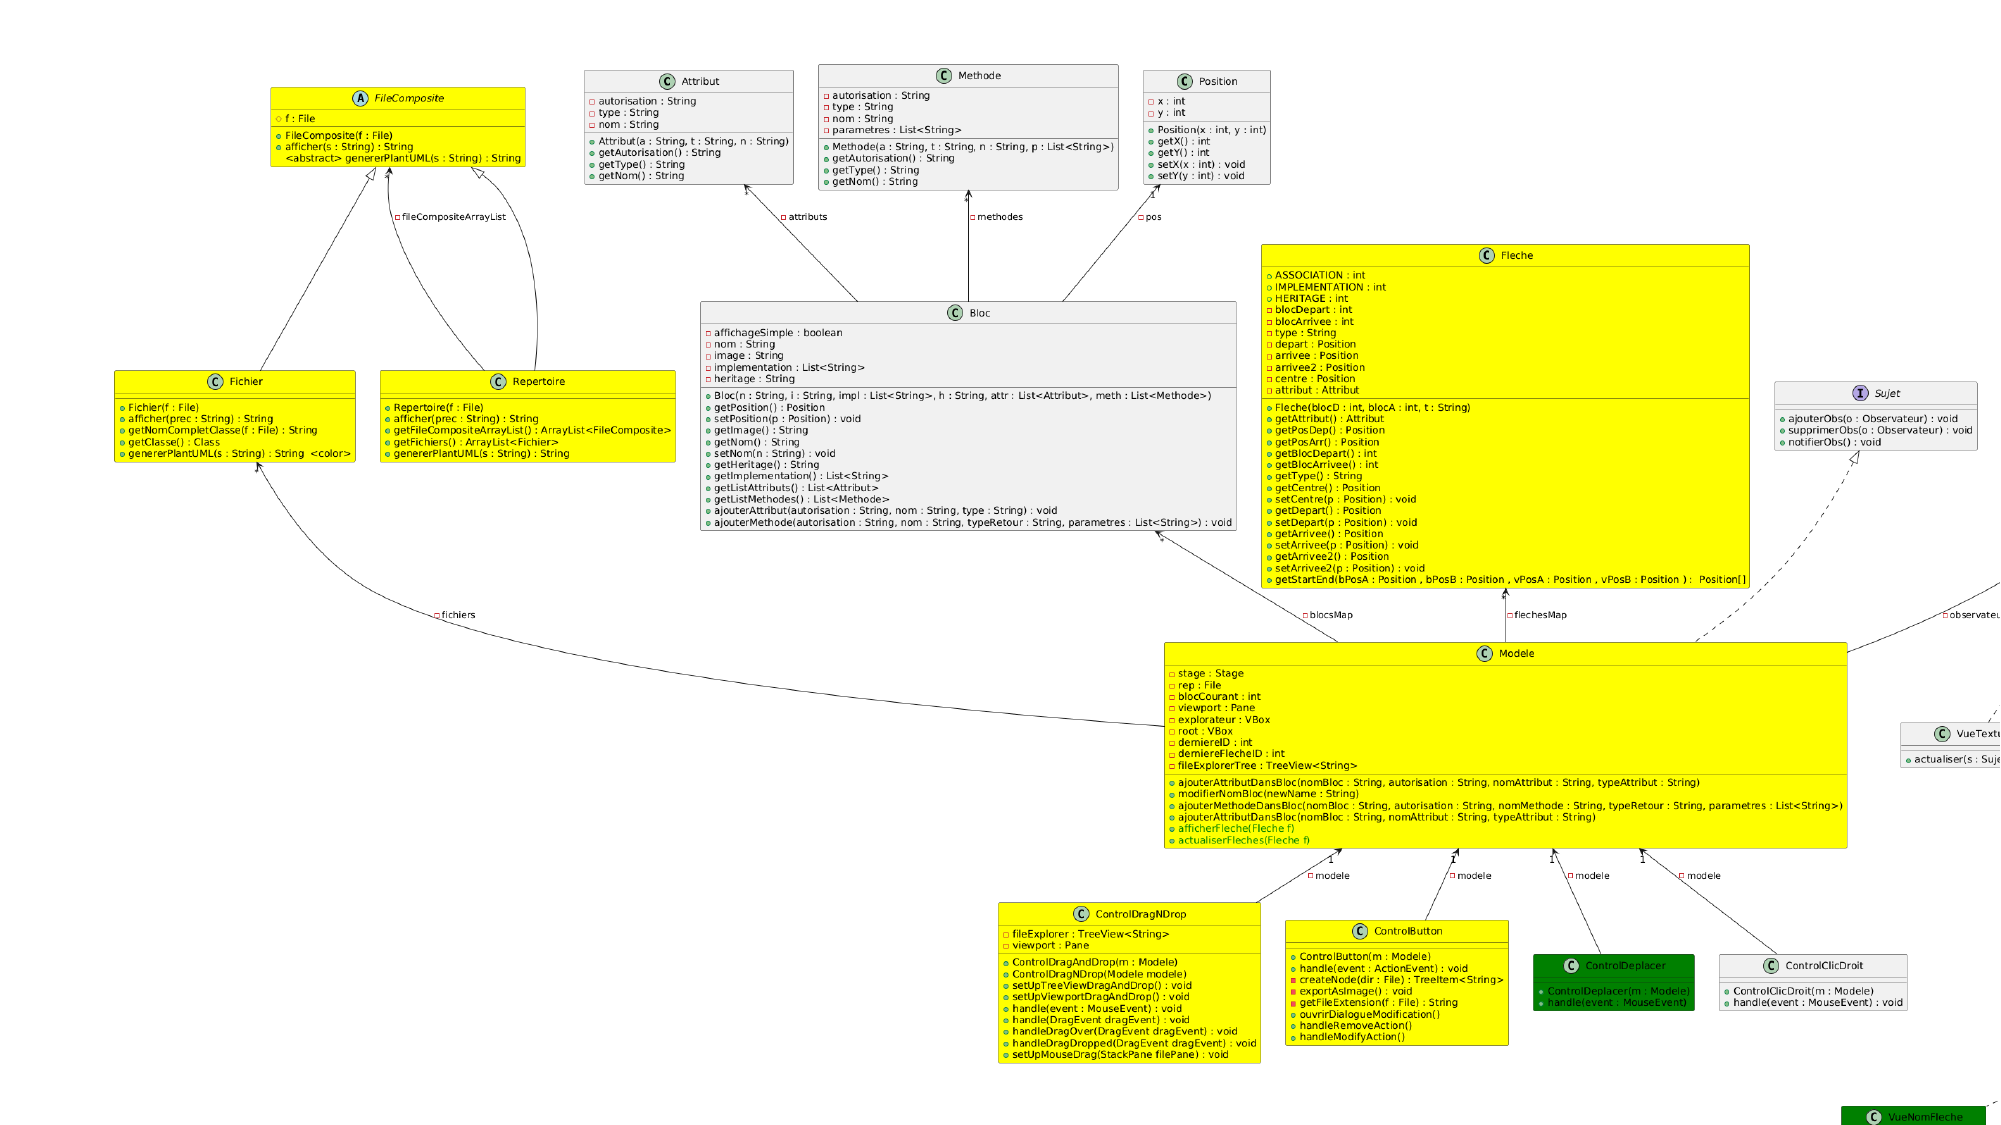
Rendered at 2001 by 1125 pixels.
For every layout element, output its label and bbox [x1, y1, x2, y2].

picture [109, 59, 2000, 1125]
